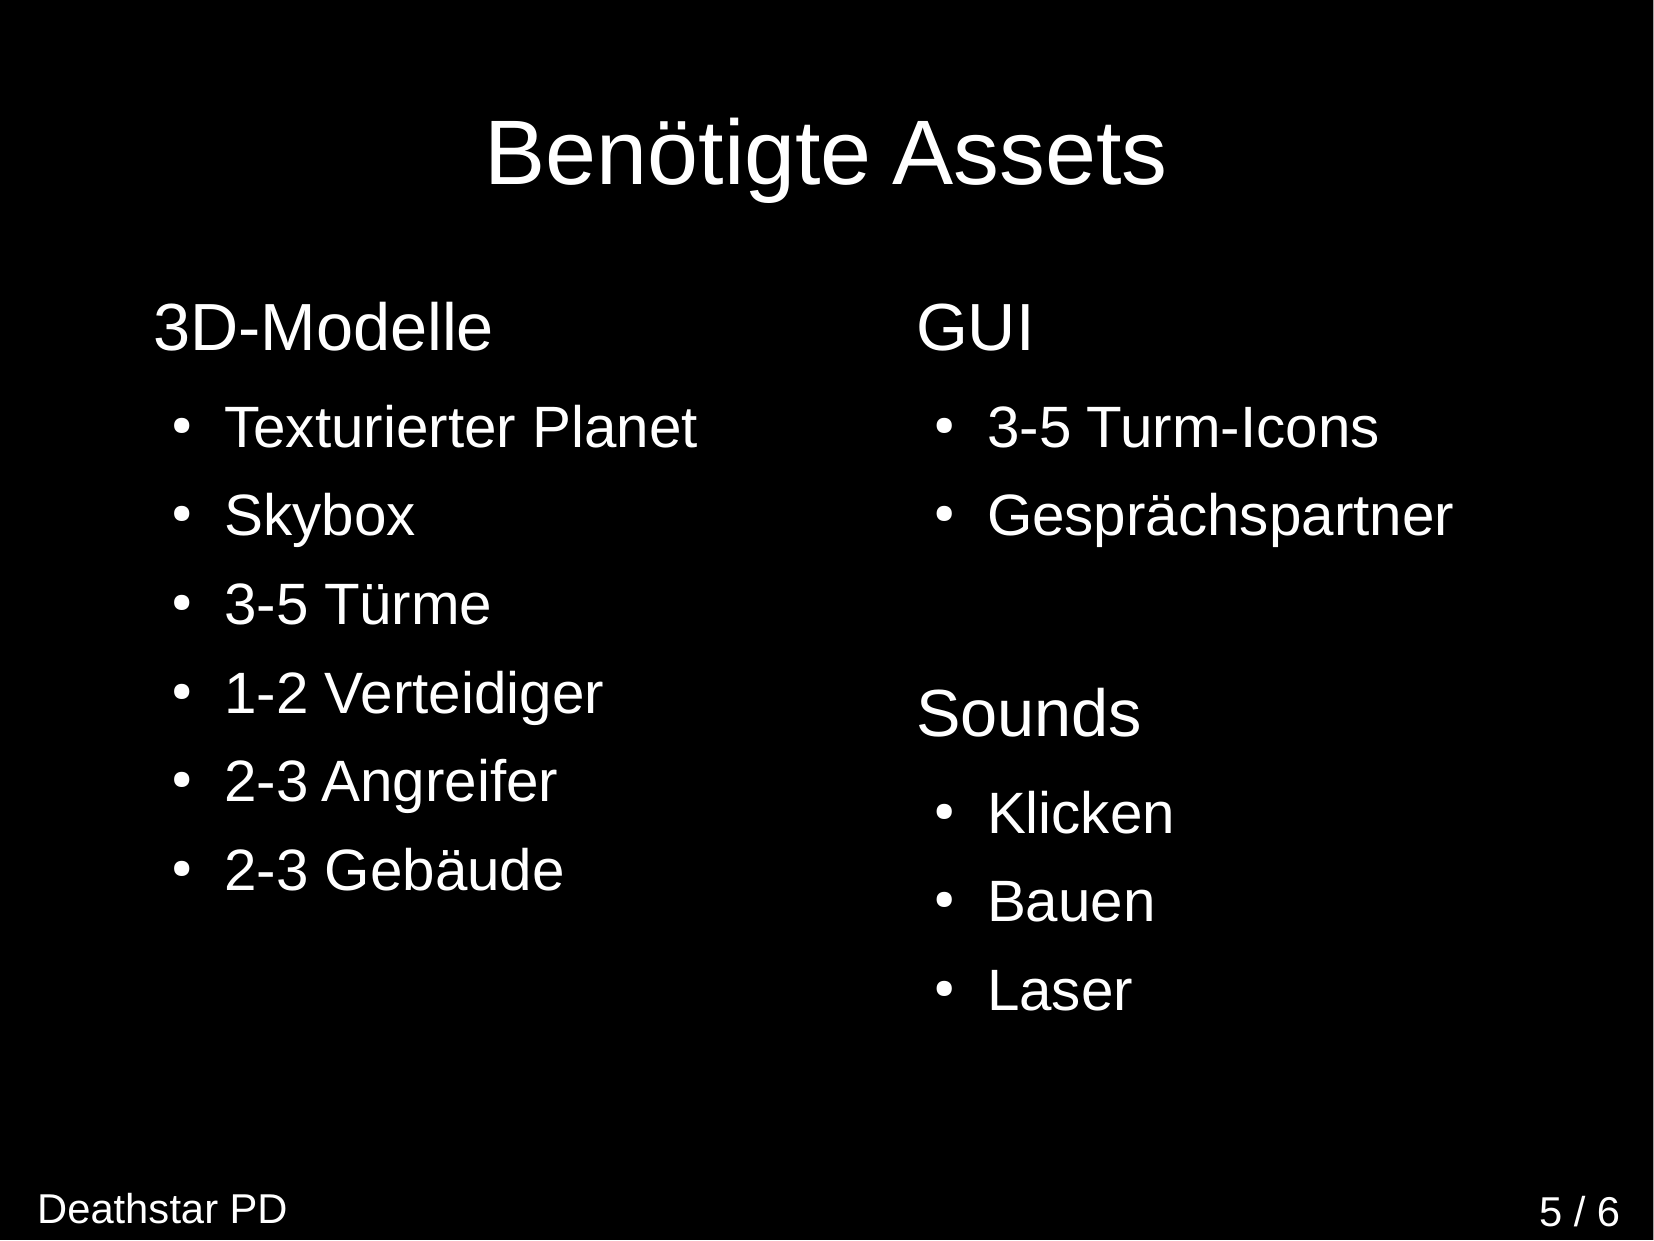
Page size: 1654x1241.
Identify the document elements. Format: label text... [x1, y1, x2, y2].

list 3D-Modelle Texturierter Planet Skybox 3-5 Türme 1-2 Verteidiger 2-3 Angreifer 2-3 Gebäude [82, 290, 809, 1010]
text_box <Nummer> / 6 [1505, 1181, 1654, 1241]
title Benötigte Assets [82, 49, 1571, 257]
text_box Deathstar PD [0, 1178, 325, 1241]
list GUI 3-5 Turm-Icons Gesprächspartner Sounds Klicken Bauen Laser [845, 290, 1572, 1022]
